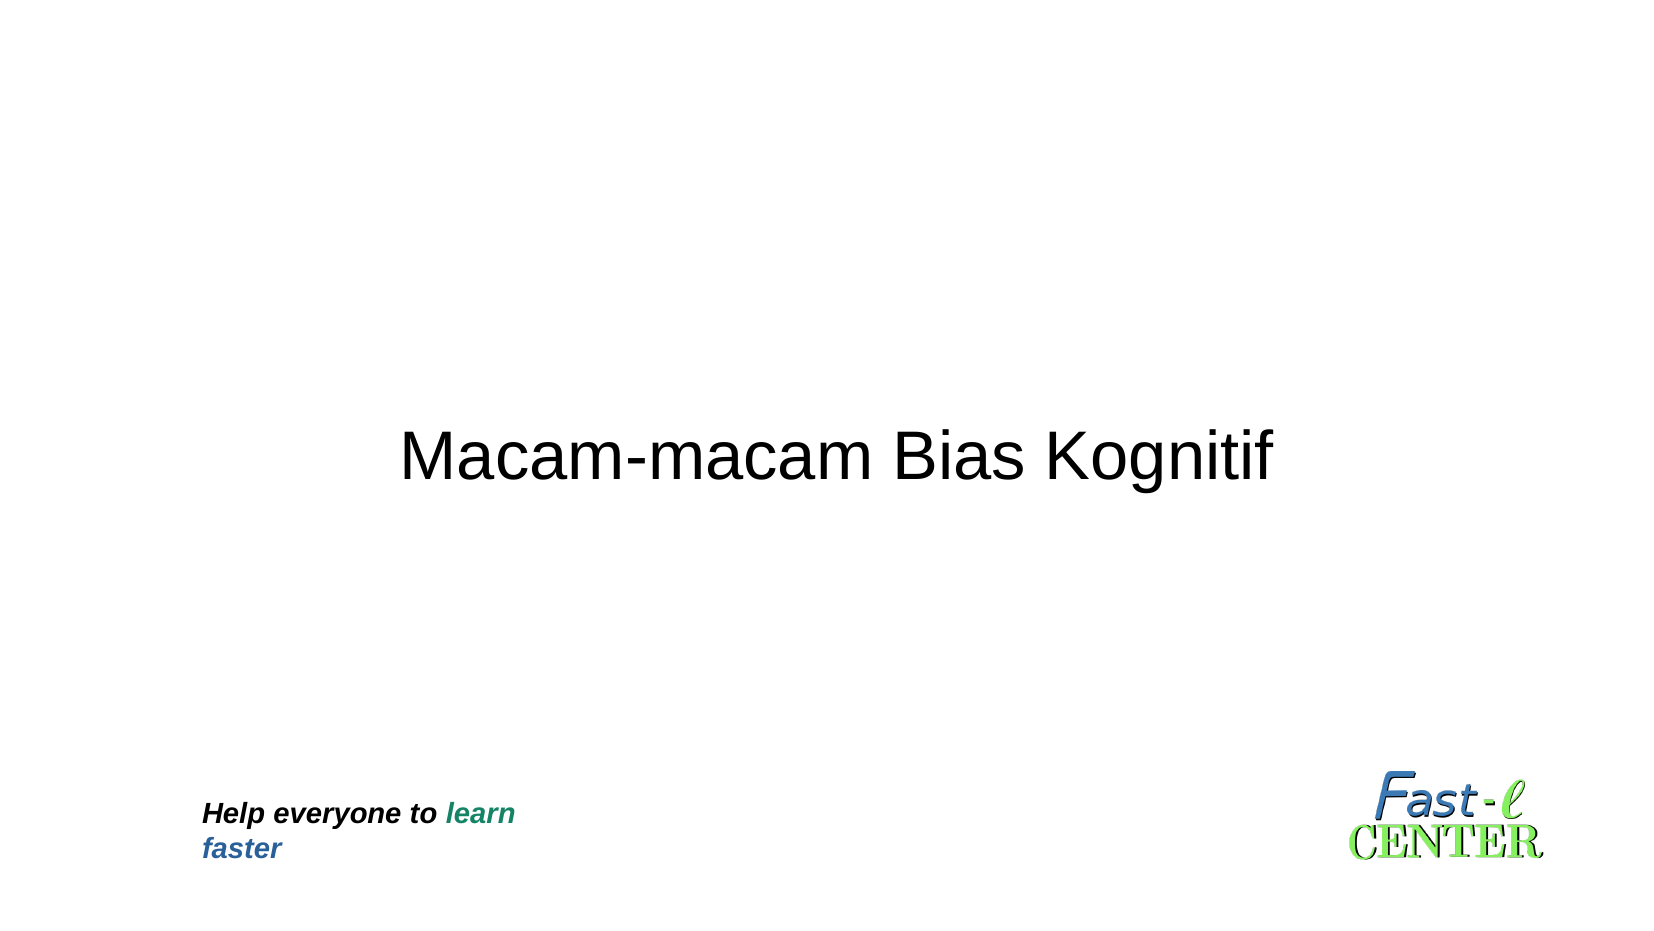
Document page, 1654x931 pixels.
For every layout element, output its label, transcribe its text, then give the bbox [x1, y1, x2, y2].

picture [1349, 771, 1544, 862]
text_box Macam-macam Bias Kognitif [187, 374, 1487, 530]
text_box Help everyone to learn faster [187, 787, 619, 835]
